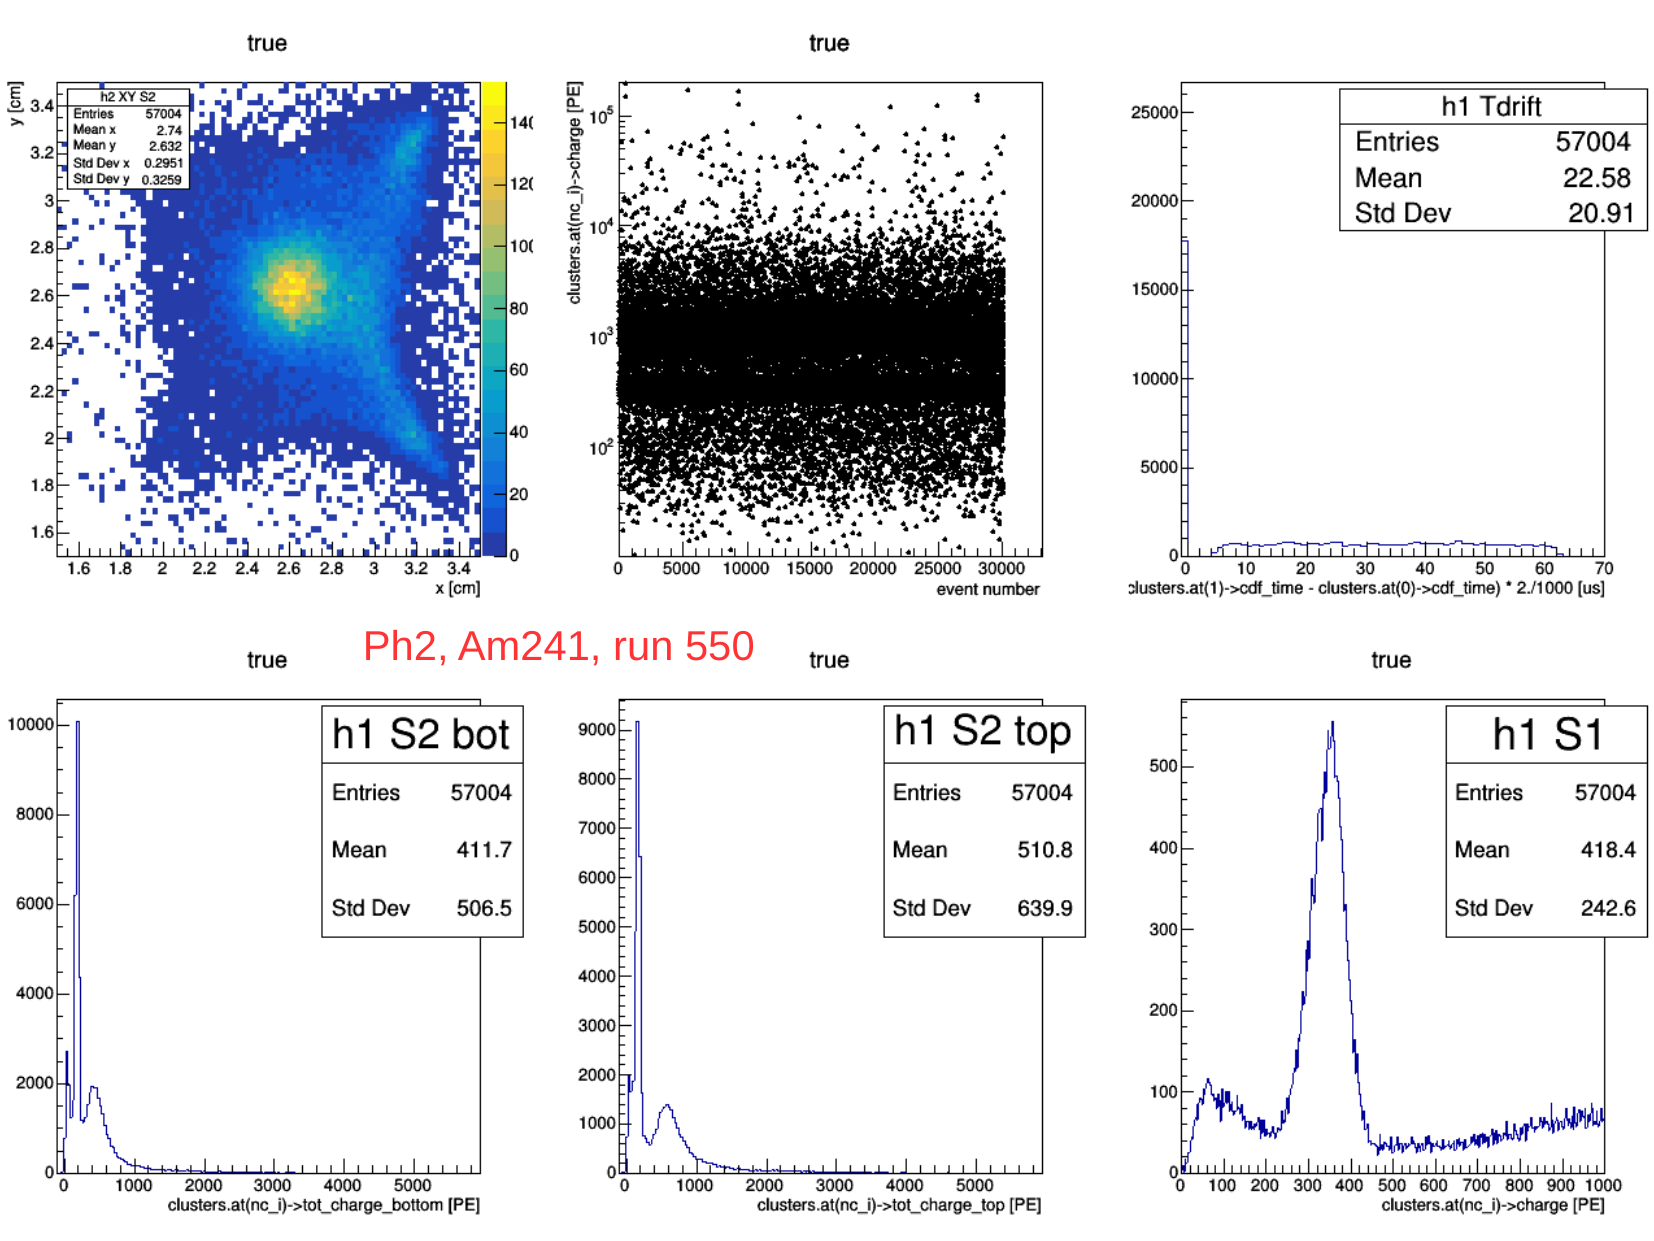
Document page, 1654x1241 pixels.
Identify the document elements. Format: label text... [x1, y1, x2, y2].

text_box Ph2, Am241, run 550 [218, 615, 901, 751]
picture [6, 21, 1654, 1225]
